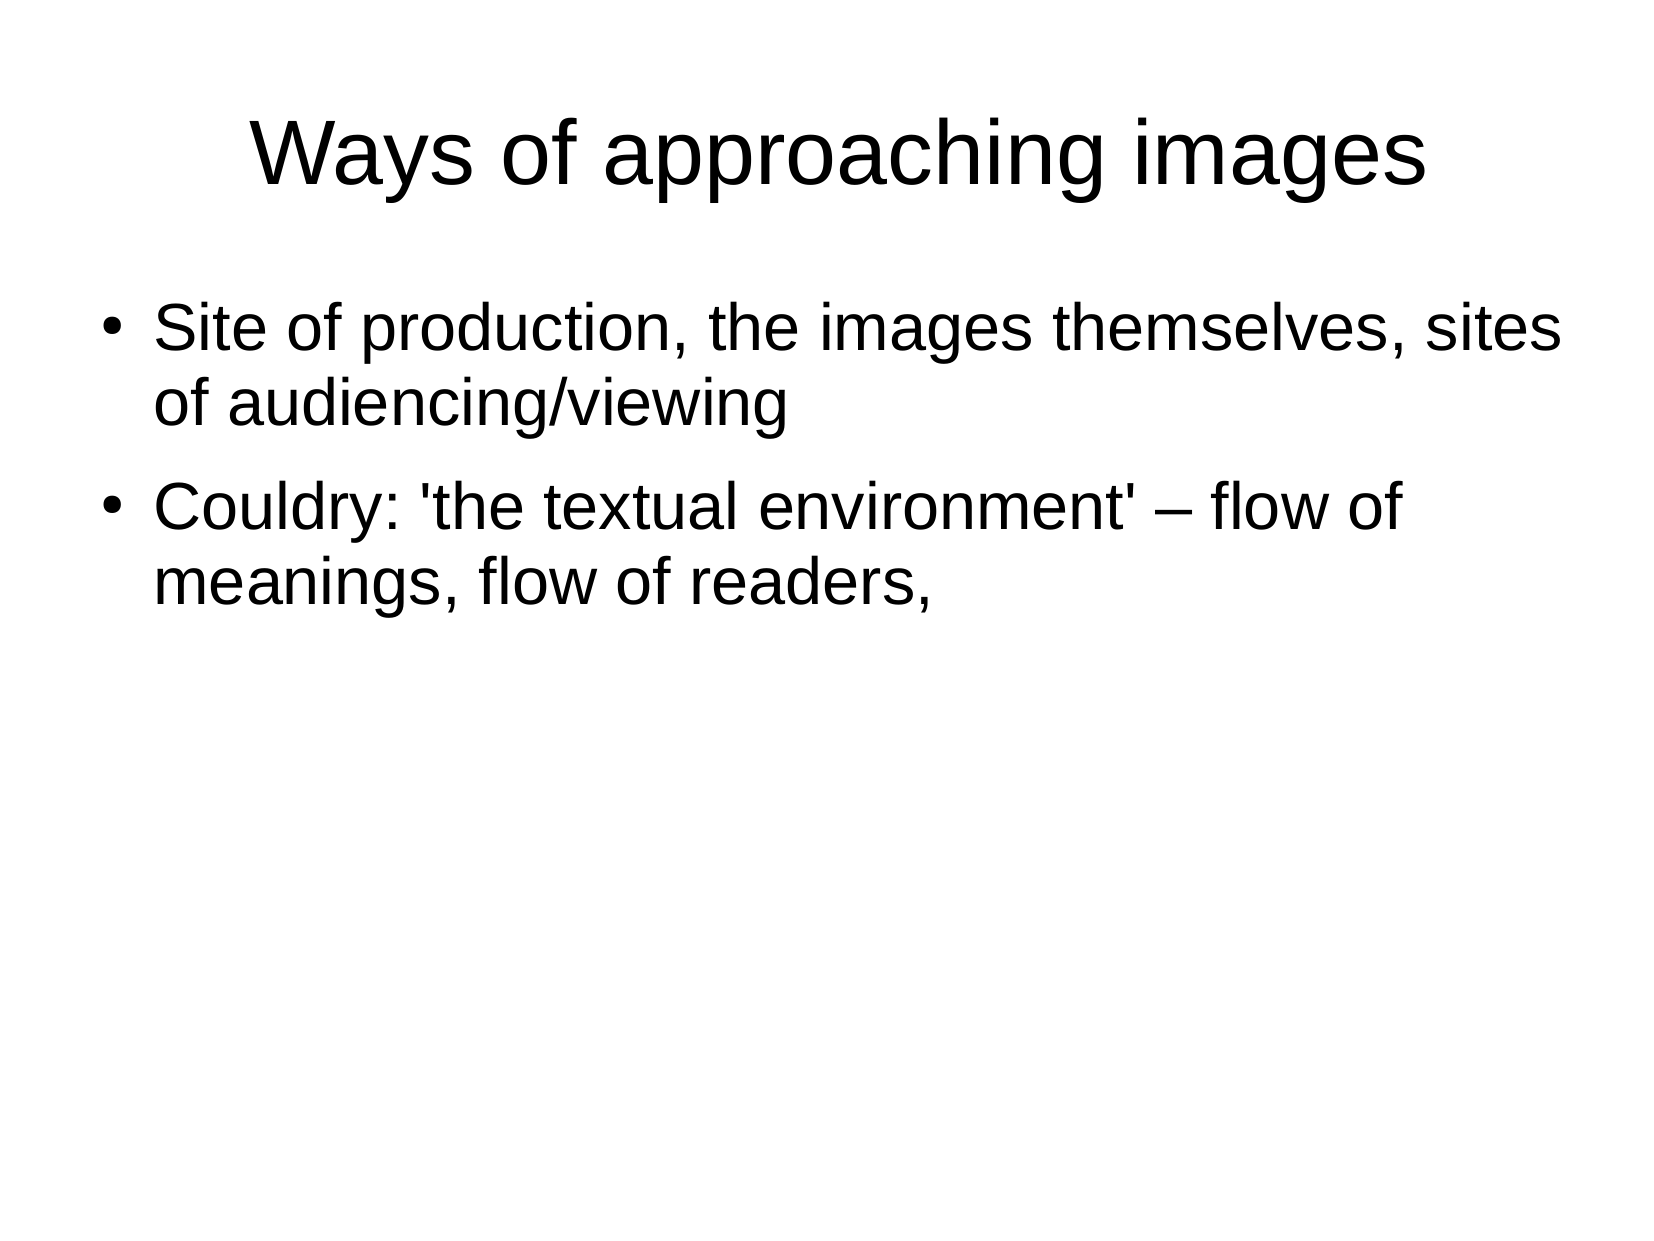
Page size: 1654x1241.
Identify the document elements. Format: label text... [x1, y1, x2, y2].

list Site of production, the images themselves, sites of audiencing/viewing Couldry: 'the textual environment' – flow of meanings, flow of readers, [82, 290, 1571, 1010]
title Ways of approaching images [82, 49, 1571, 257]
